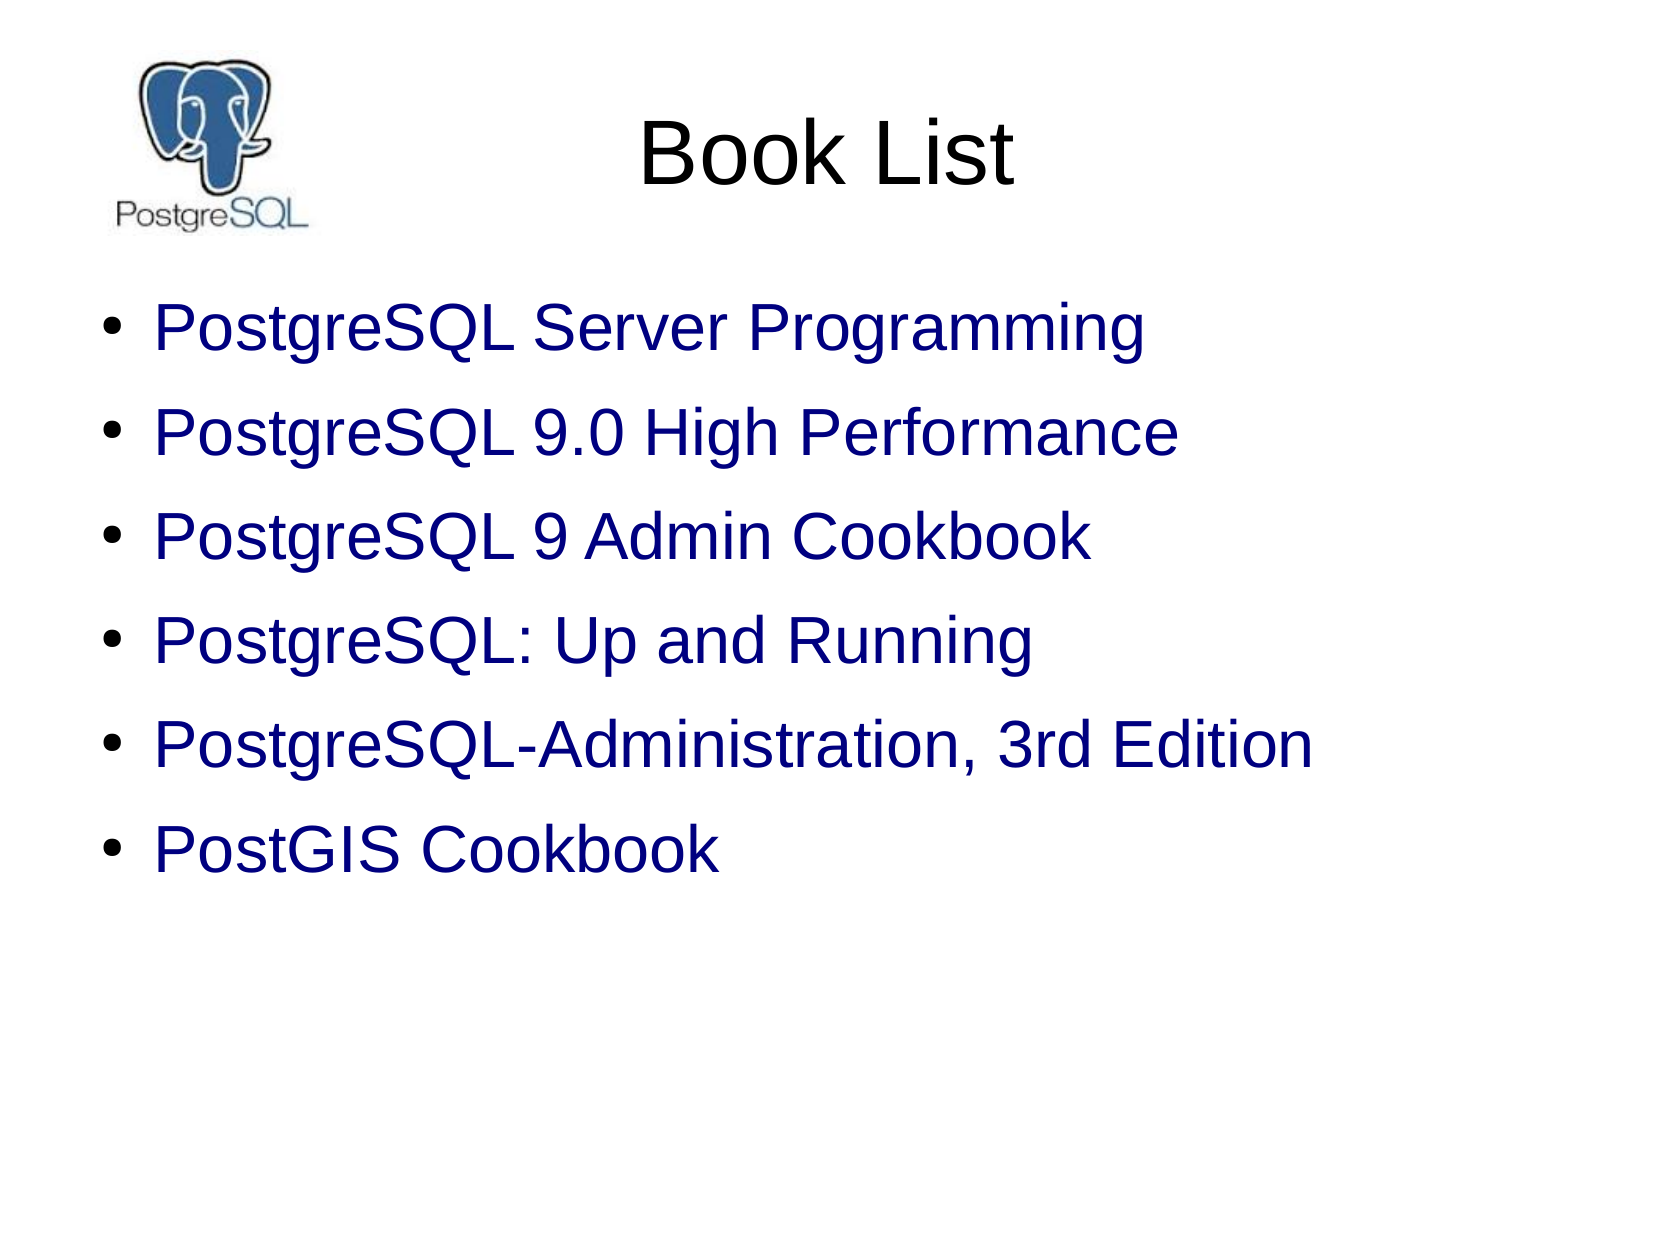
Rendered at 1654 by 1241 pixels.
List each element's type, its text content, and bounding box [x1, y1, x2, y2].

list PostgreSQL Server Programming PostgreSQL 9.0 High Performance PostgreSQL 9 Admin Cookbook PostgreSQL: Up and Running PostgreSQL-Administration, 3rd Edition PostGIS Cookbook [82, 290, 1538, 1010]
title Book List [82, 49, 1571, 257]
picture [58, 50, 356, 237]
